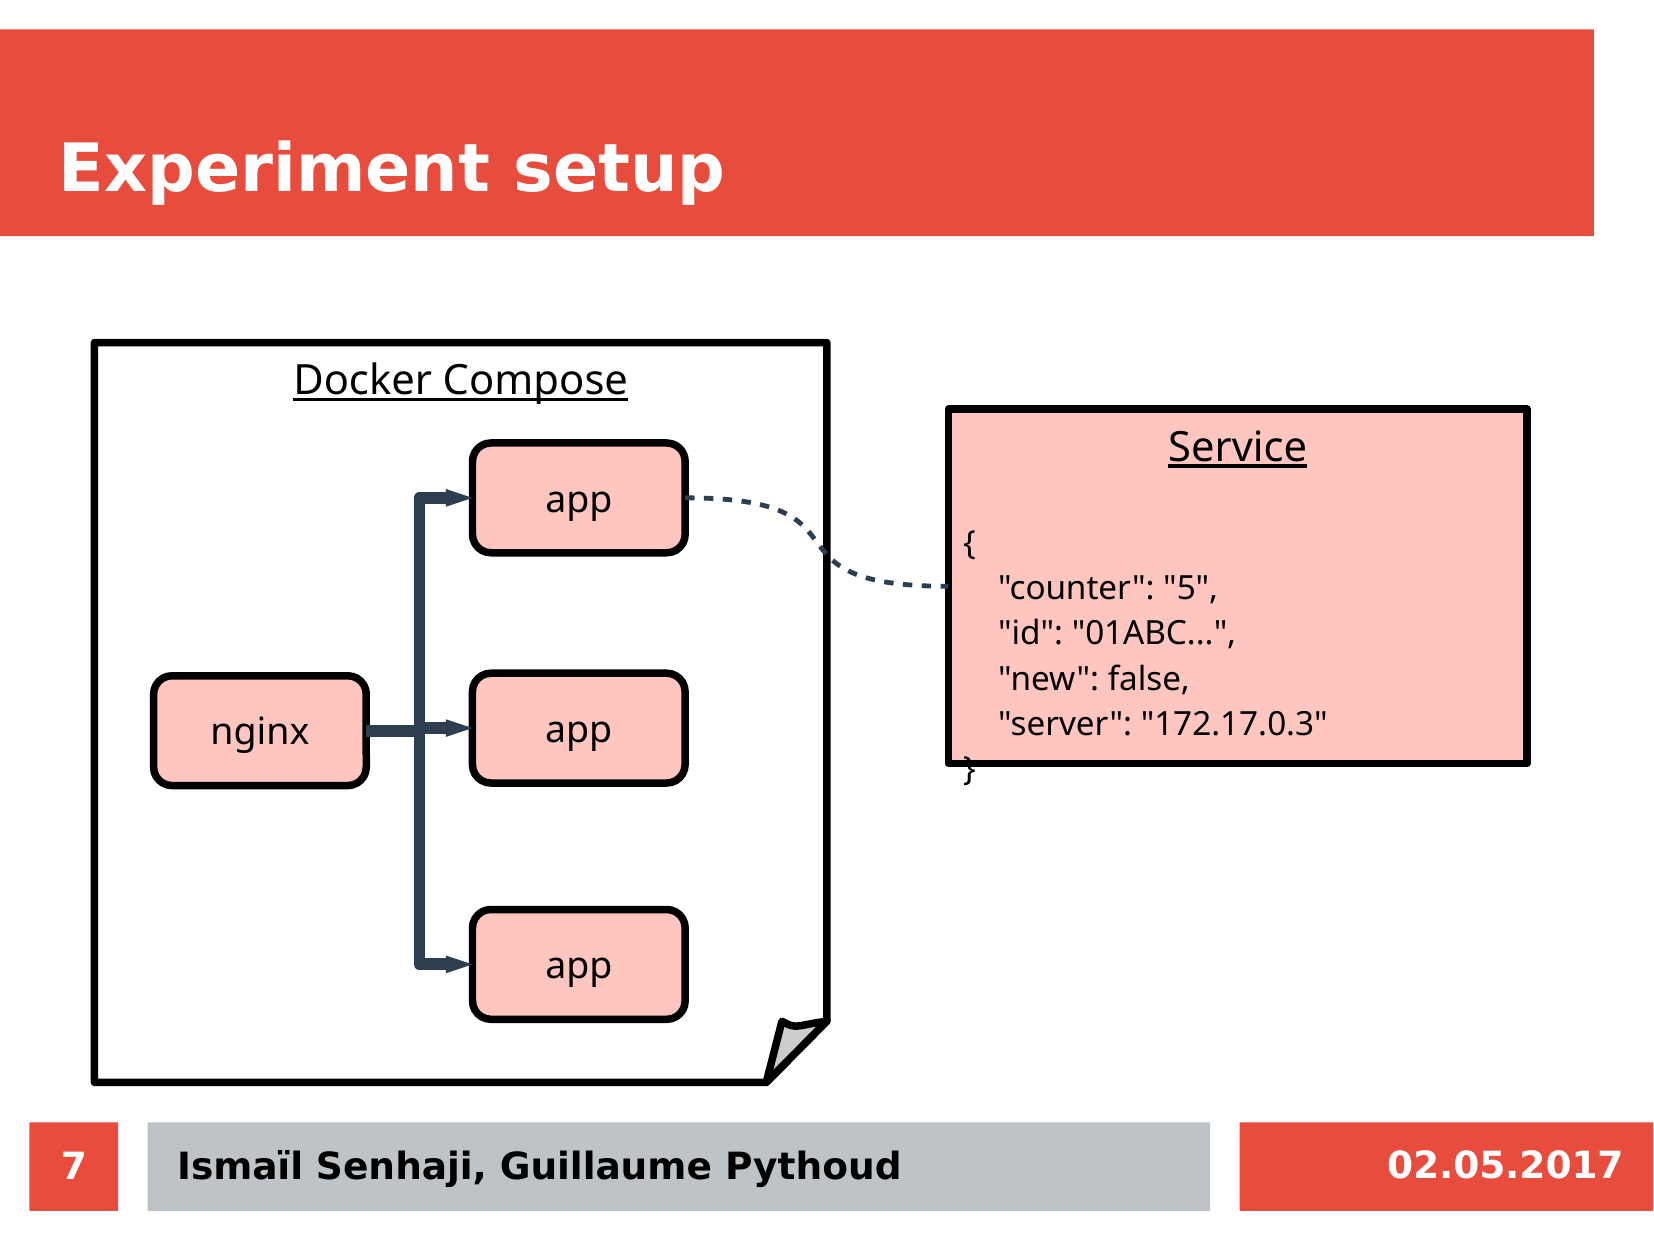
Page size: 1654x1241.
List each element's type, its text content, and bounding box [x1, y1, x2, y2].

title Experiment setup [58, 59, 1594, 207]
text_box app [472, 673, 686, 784]
text_box app [472, 442, 686, 553]
text_box Service { "counter": "5", "id": "01ABC...", "new": false, "server": "172.17.0.3" } [948, 409, 1528, 764]
text_box Docker Compose [94, 342, 827, 1083]
text_box nginx [153, 675, 367, 786]
text_box app [472, 909, 686, 1020]
